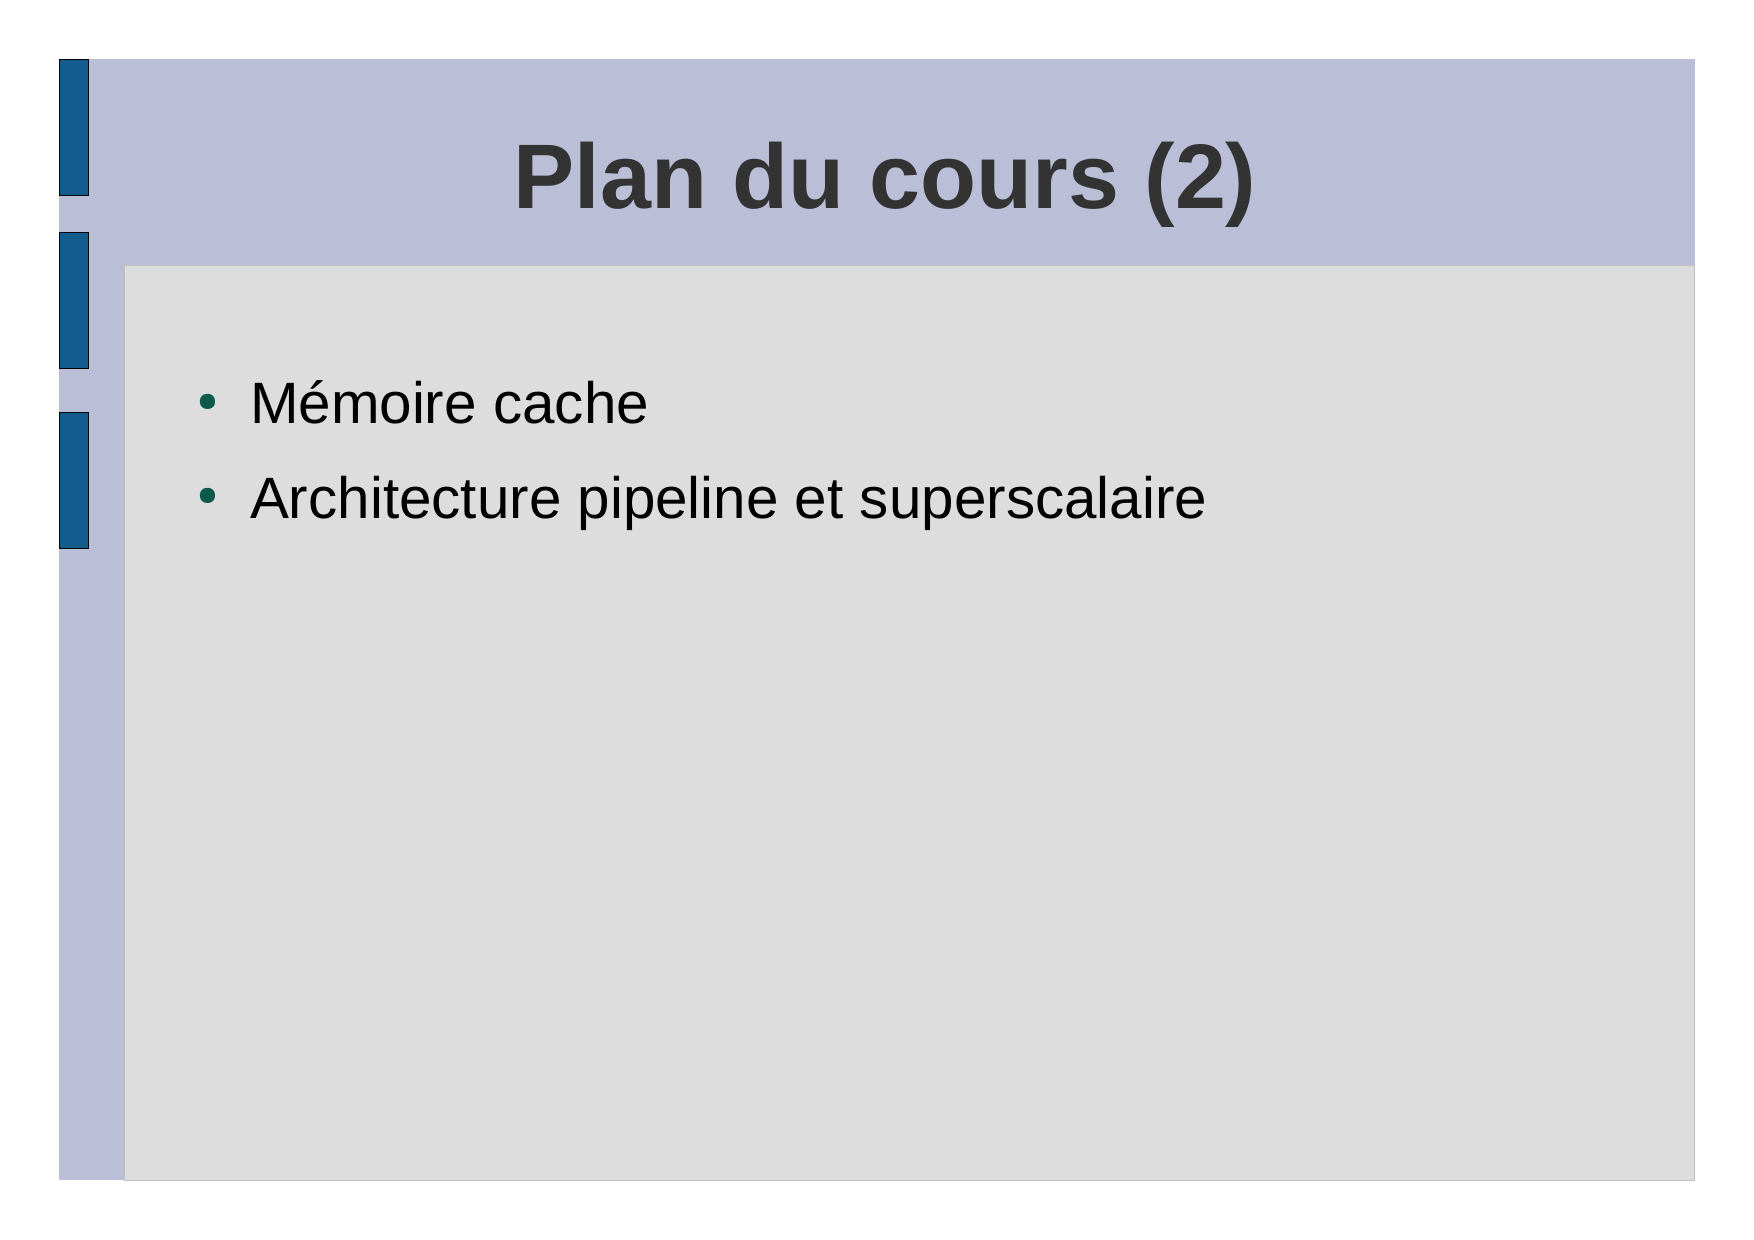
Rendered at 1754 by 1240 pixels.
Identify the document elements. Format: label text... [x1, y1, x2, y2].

list Mémoire cache Architecture pipeline et superscalaire [179, 370, 1577, 1093]
title Plan du cours (2) [118, 88, 1654, 266]
